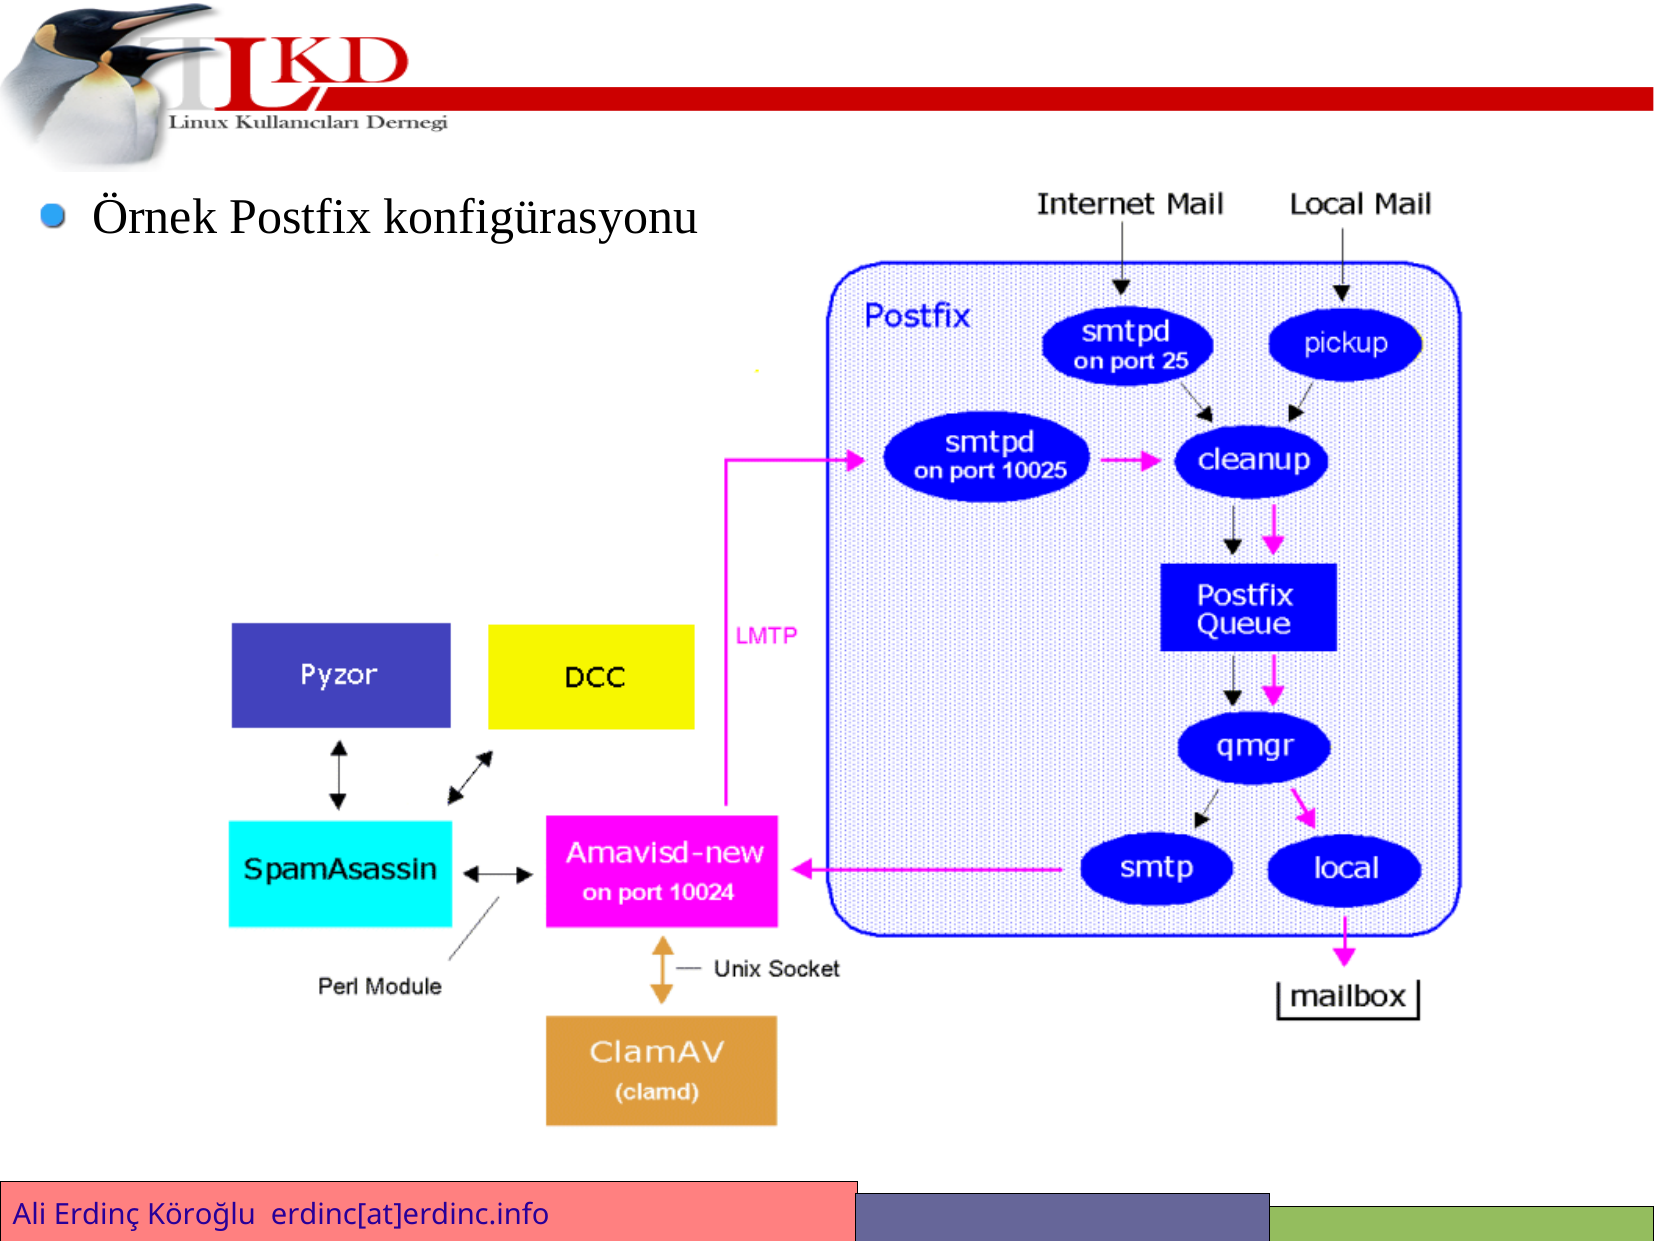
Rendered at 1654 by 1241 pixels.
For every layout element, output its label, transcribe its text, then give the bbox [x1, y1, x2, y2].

picture [0, 0, 1654, 172]
picture [215, 176, 1475, 1138]
text_box [0, 1181, 1654, 1241]
text_box Örnek Postfix konfigürasyonu [39, 188, 699, 250]
text_box Ali Erdinç Köroğlu erdinc[at]erdinc.info http://www.erdinc.info [12, 1193, 852, 1233]
